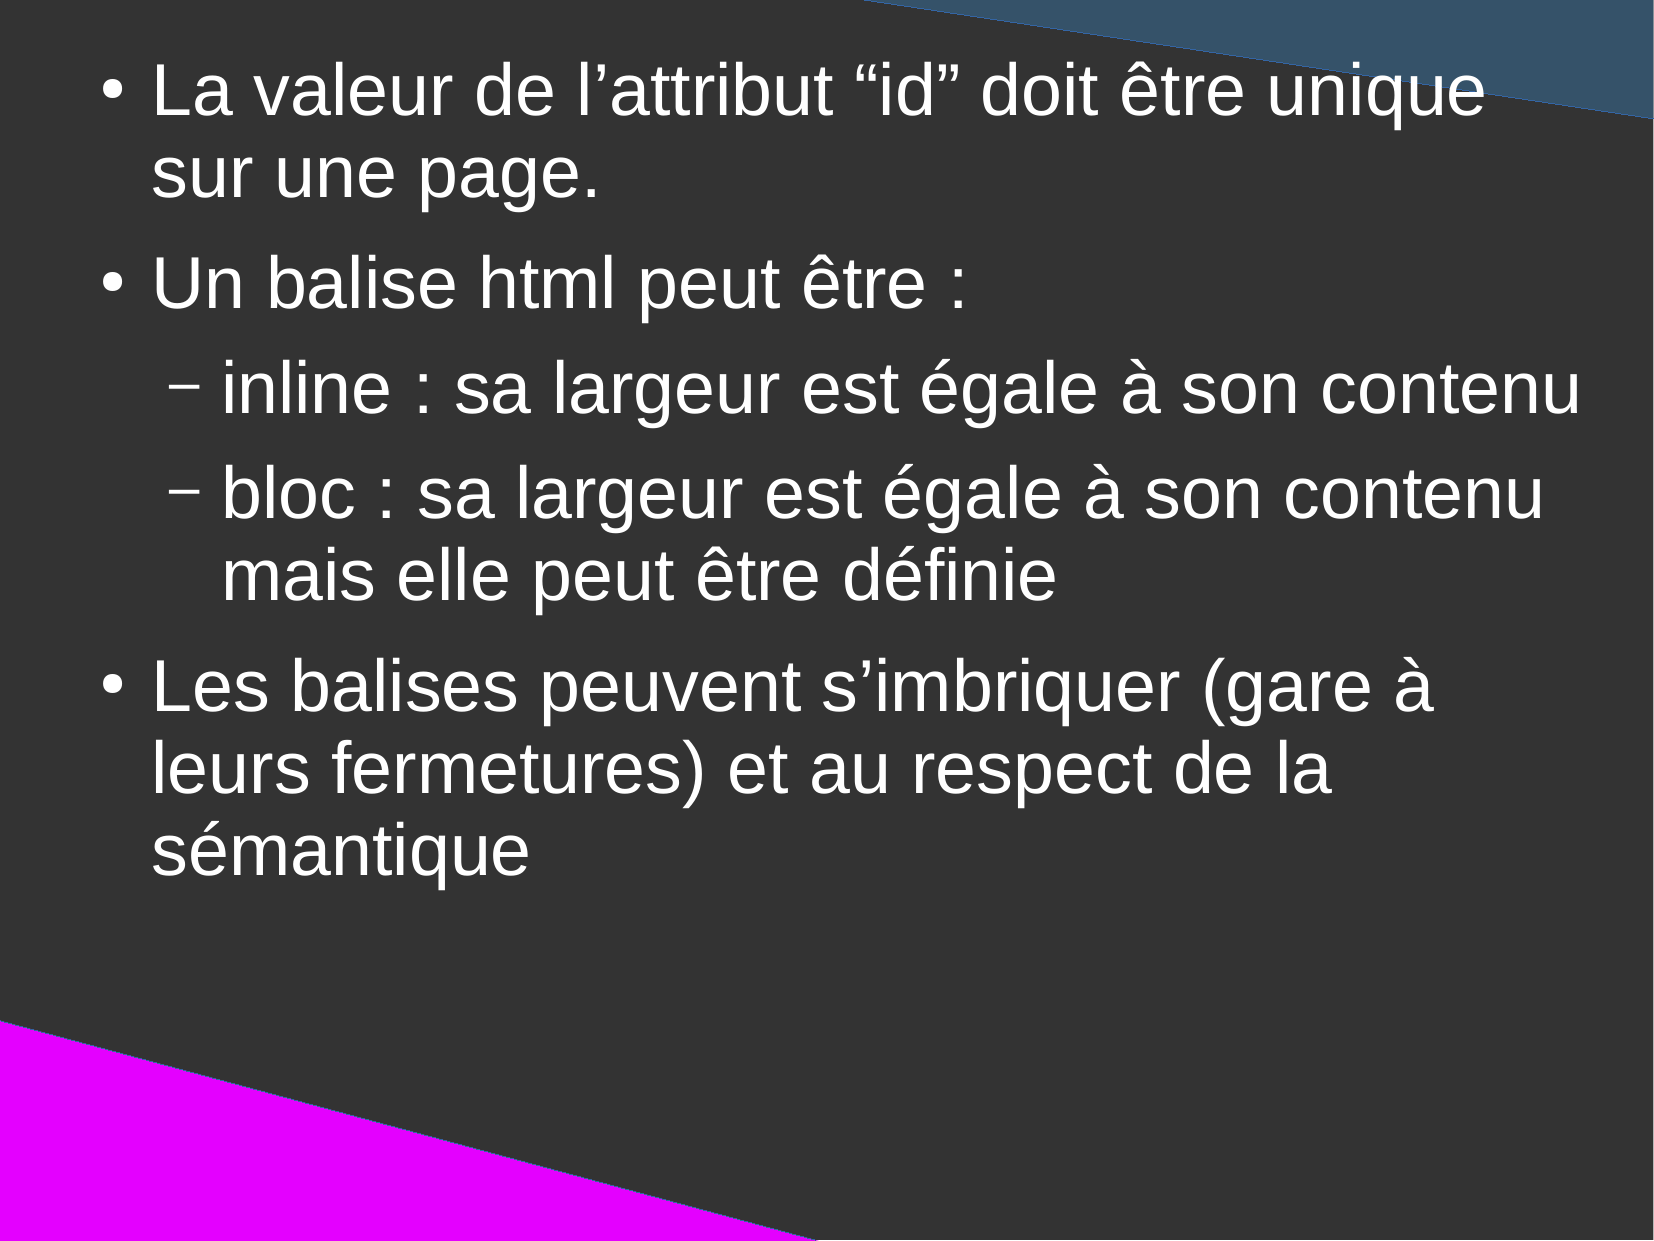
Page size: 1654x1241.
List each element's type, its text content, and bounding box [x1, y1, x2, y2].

text_box [0, 1020, 819, 1241]
list La valeur de l’attribut “id” doit être unique sur une page. Un balise html peut être : inline : sa largeur est égale à son contenu bloc : sa largeur est égale à son contenu mais elle peut être définie Les balises peuvent s’imbriquer (gare à leurs fermetures) et au respect de la sémantique [82, 49, 1607, 969]
text_box [864, 0, 1654, 119]
